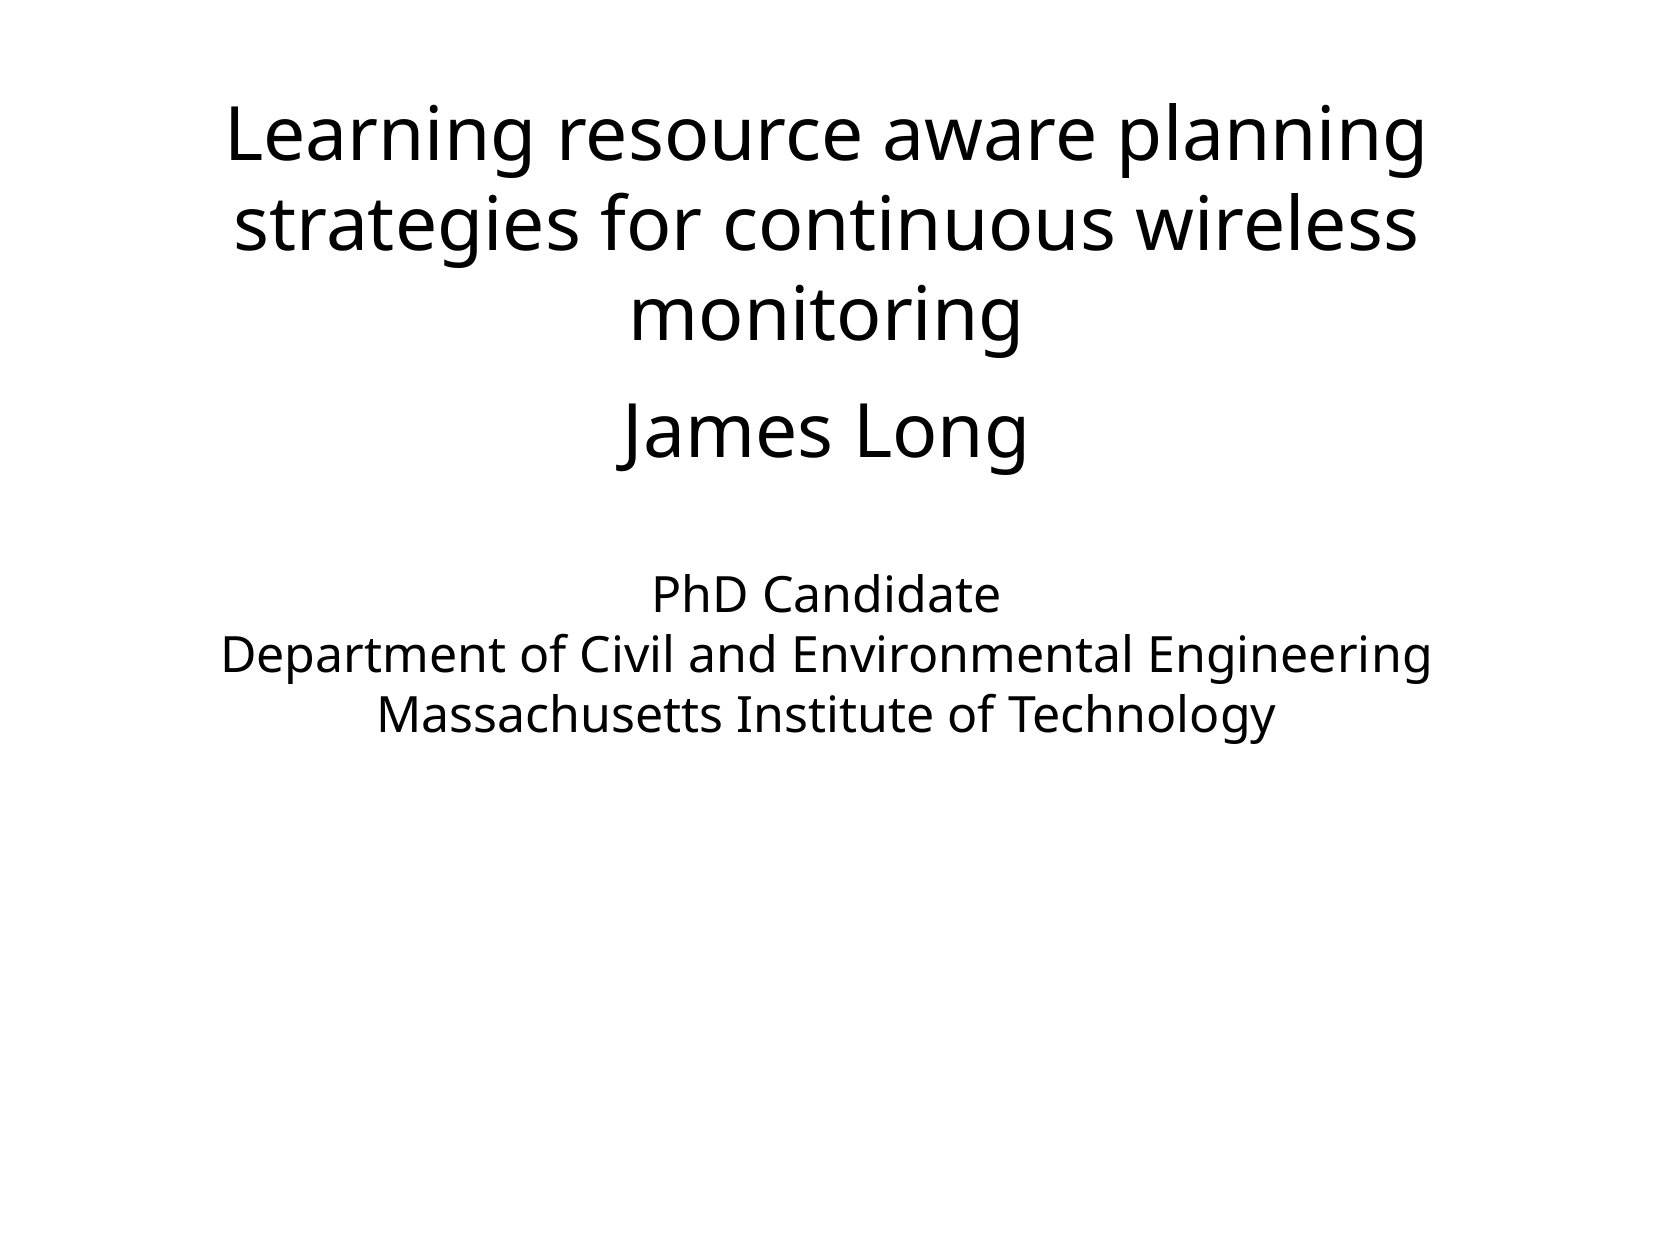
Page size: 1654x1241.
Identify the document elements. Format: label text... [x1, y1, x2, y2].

text_box Learning resource aware planning strategies for continuous wireless monitoring [82, 136, 1571, 179]
text_box James Long PhD Candidate Department of Civil and Environmental Engineering Massachusetts Institute of Technology [82, 179, 1571, 1185]
